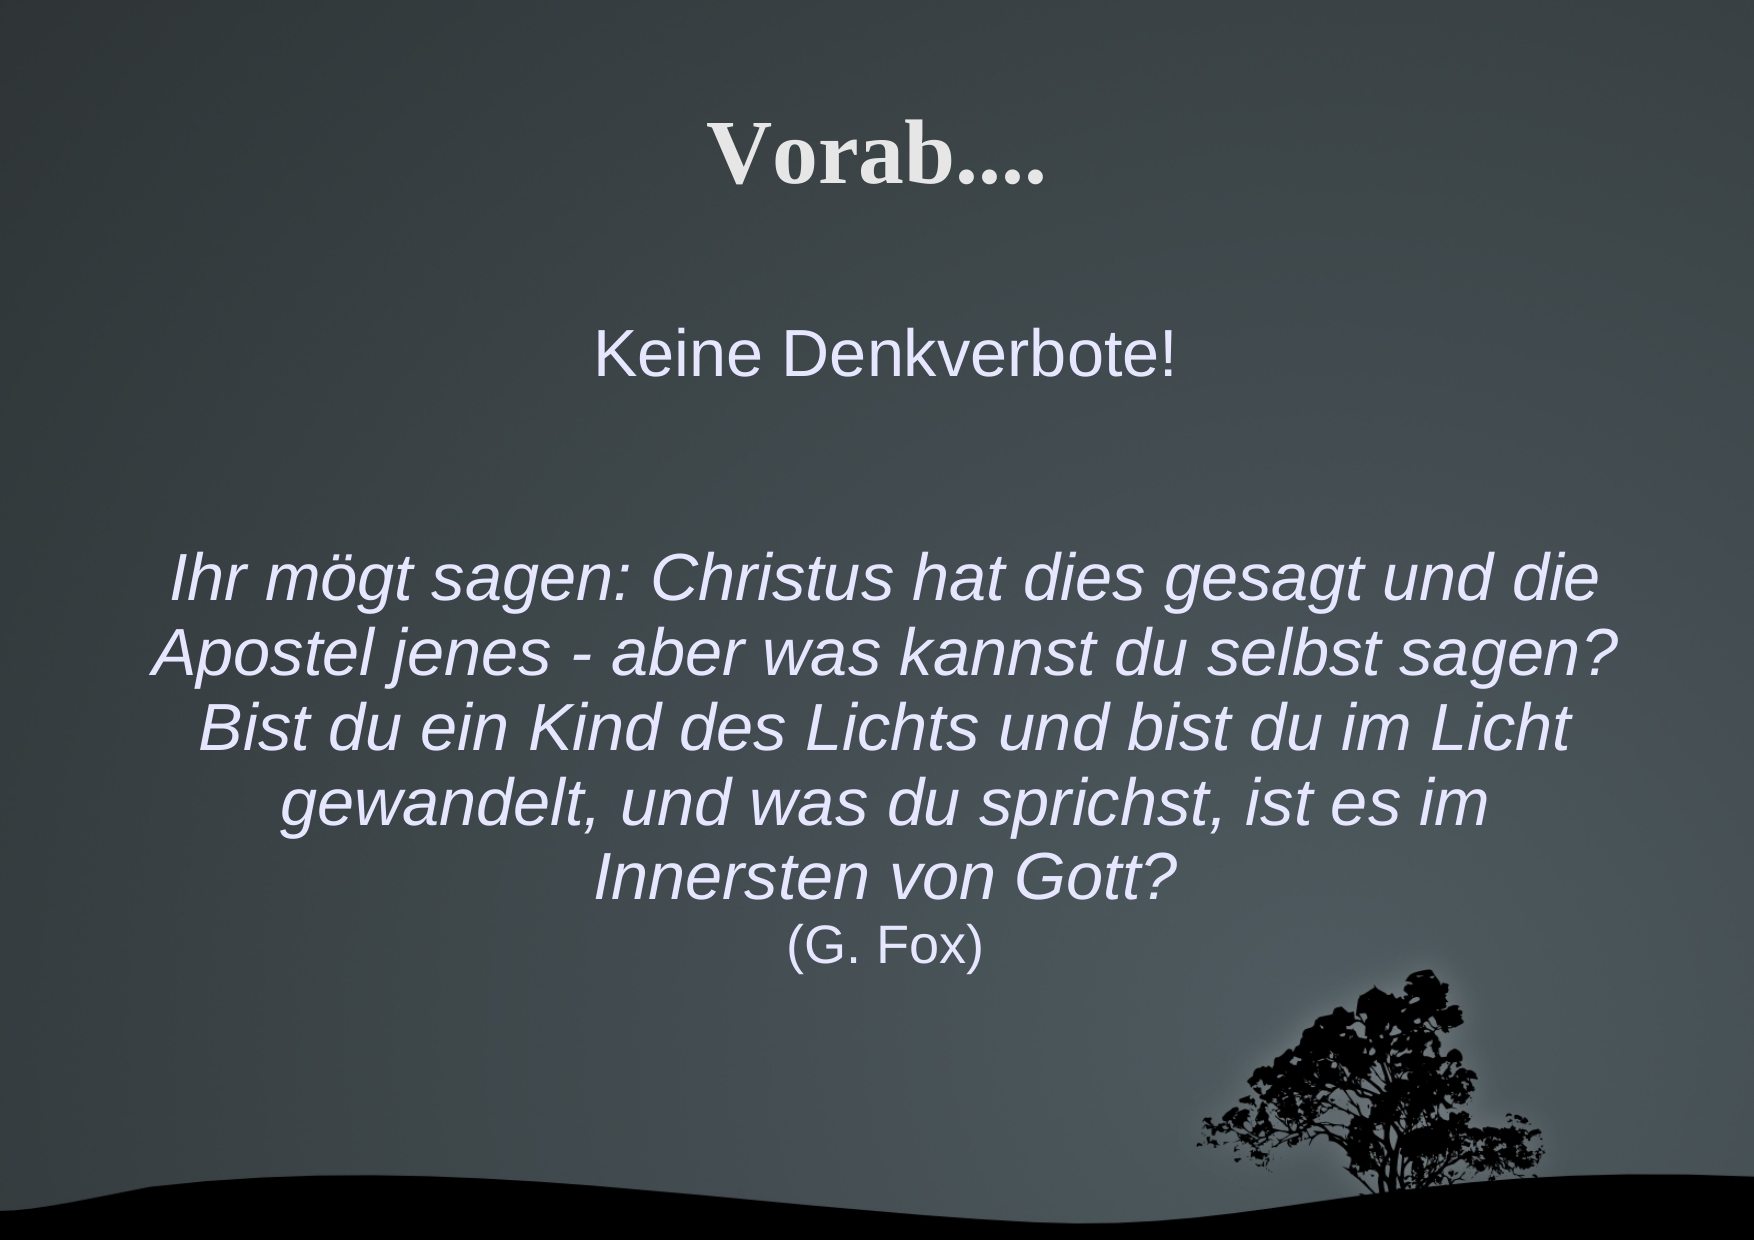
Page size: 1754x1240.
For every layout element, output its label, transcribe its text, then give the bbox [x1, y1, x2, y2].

subtitle Keine Denkverbote! Ihr mögt sagen: Christus hat dies gesagt und die Apostel jenes - aber was kannst du selbst sagen? Bist du ein Kind des Lichts und bist du im Licht gewandelt, und was du sprichst, ist es im Innersten von Gott? (G. Fox) [147, 236, 1625, 1055]
title Vorab.... [87, 49, 1667, 257]
picture [0, 0, 1754, 1240]
